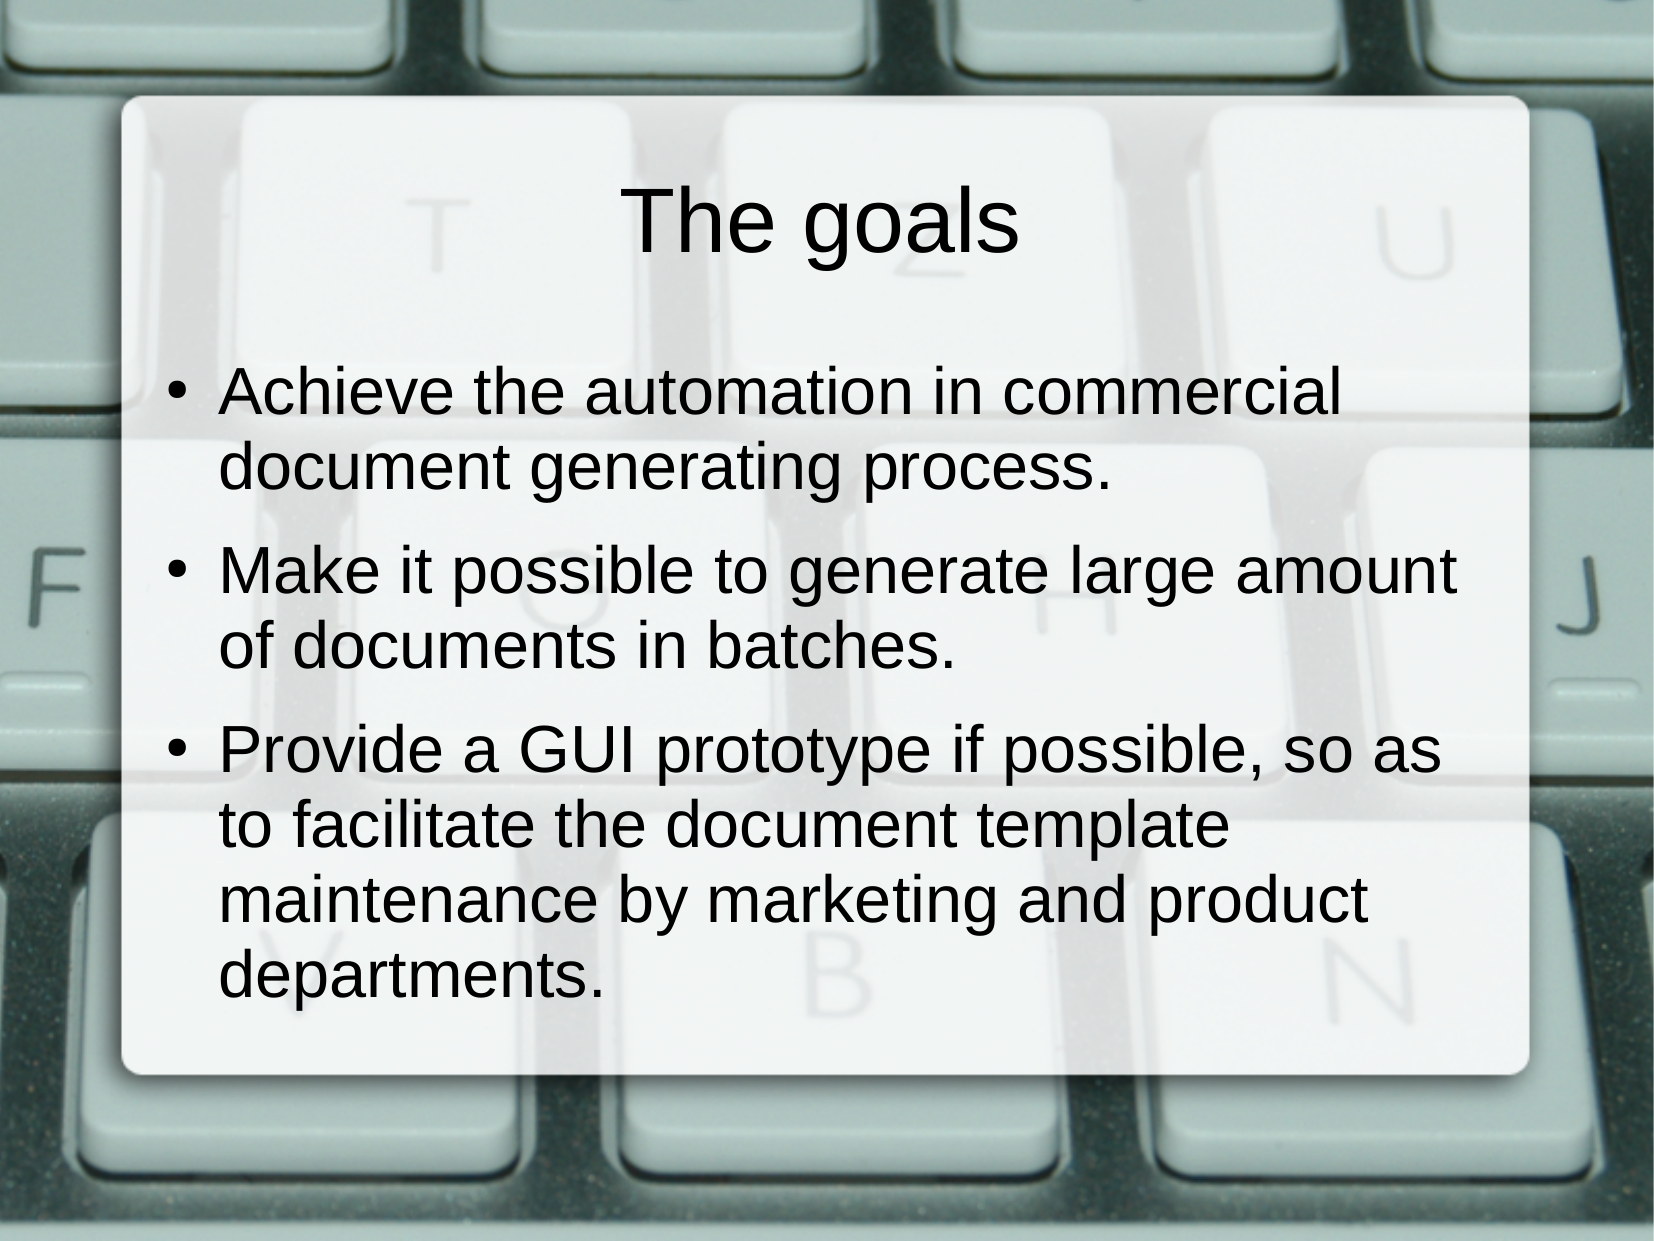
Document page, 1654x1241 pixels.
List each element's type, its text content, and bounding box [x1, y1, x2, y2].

list Achieve the automation in commercial document generating process. Make it possible to generate large amount of documents in batches. Provide a GUI prototype if possible, so as to facilitate the document template maintenance by marketing and product departments. [147, 354, 1506, 1159]
title The goals [135, 125, 1506, 318]
picture [0, 0, 1654, 1241]
